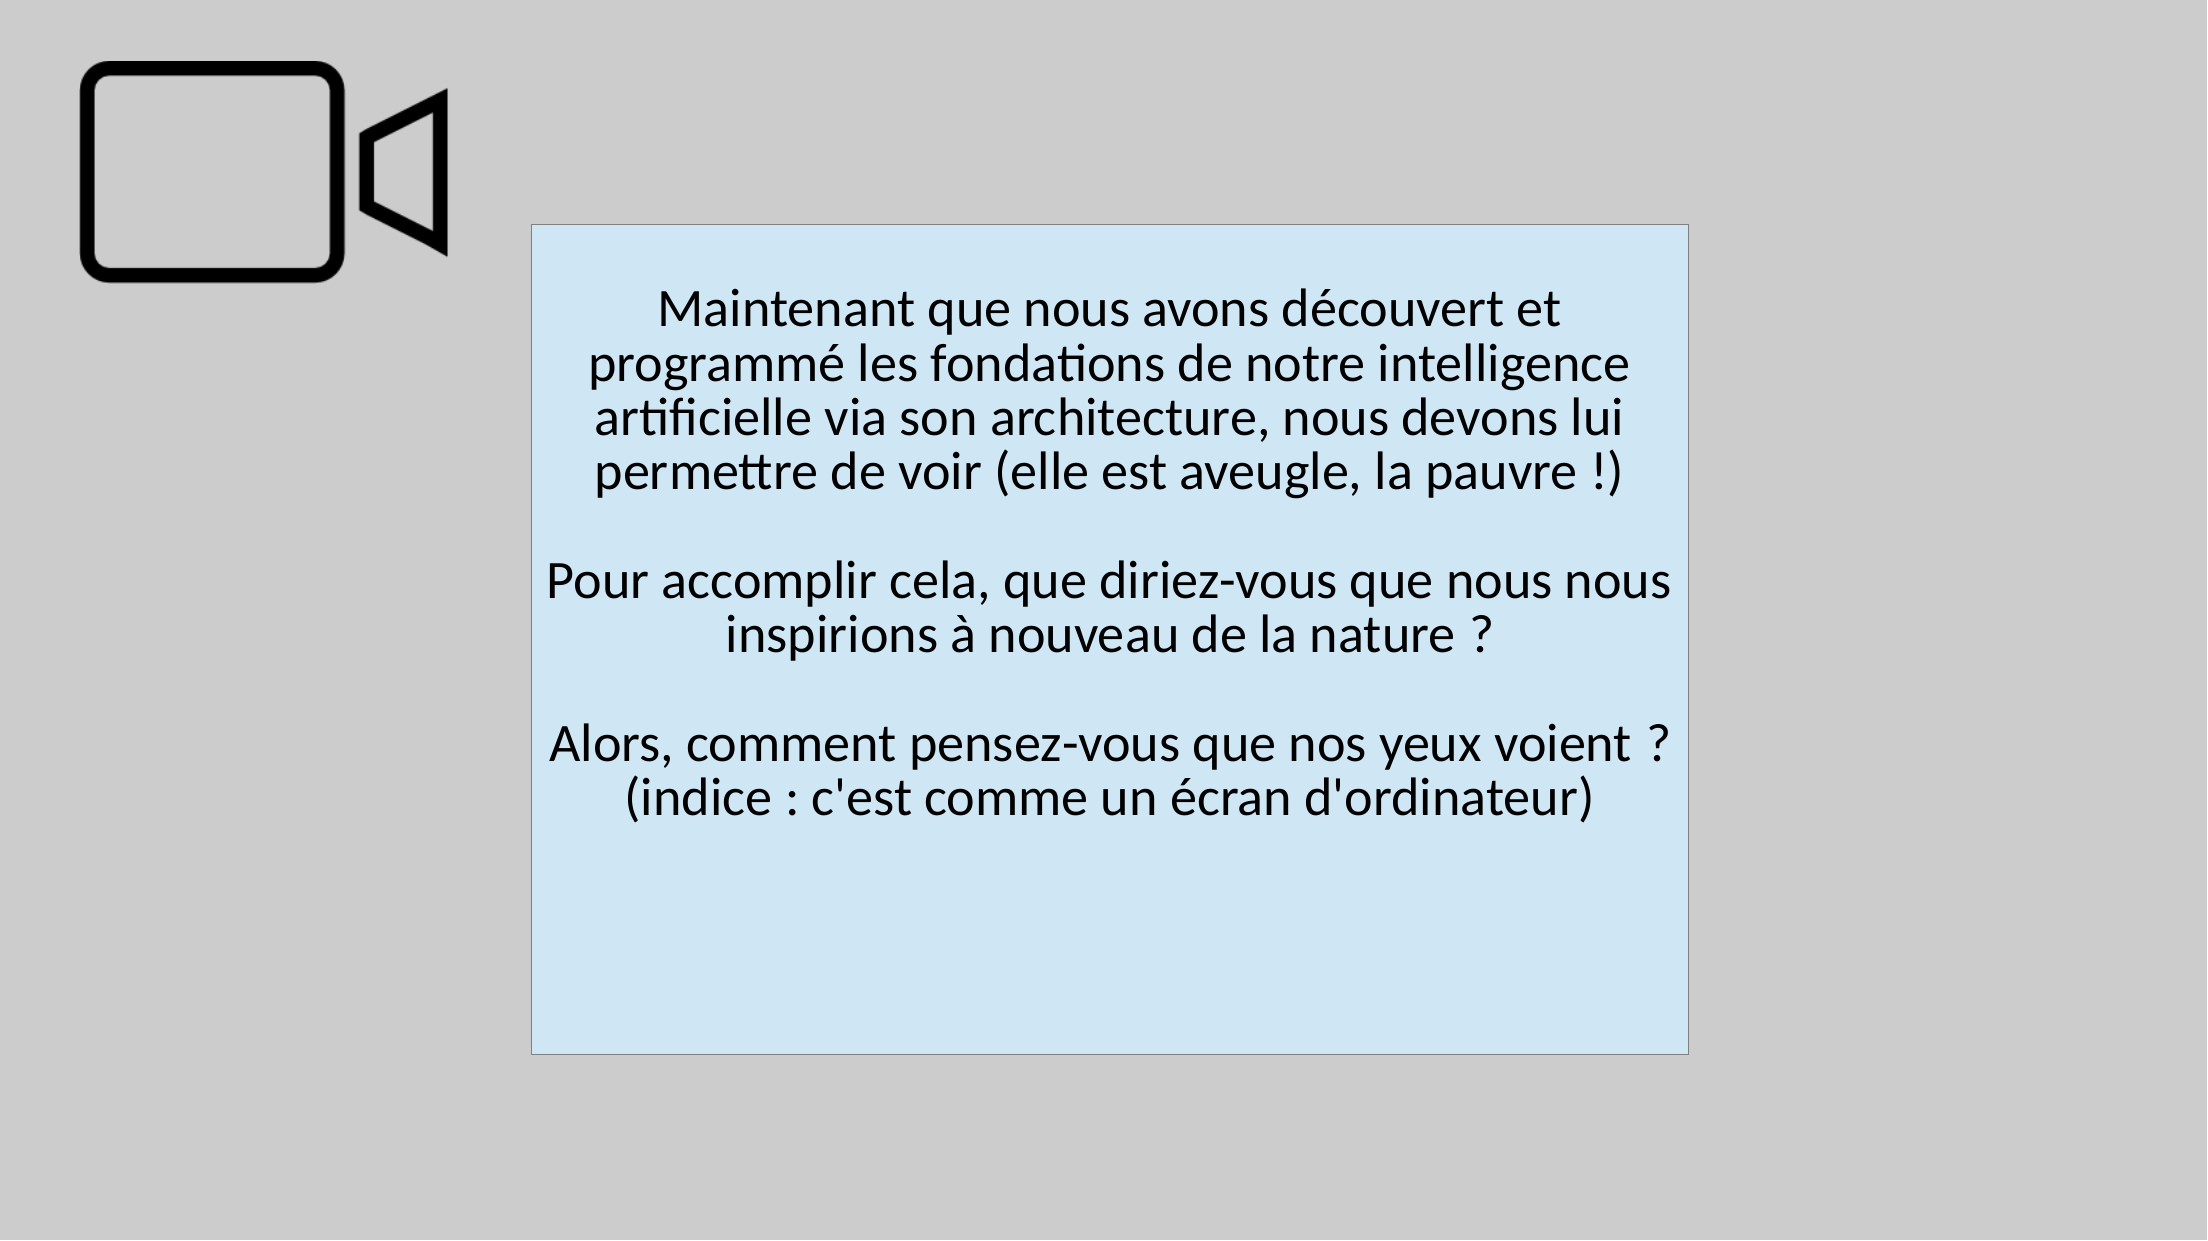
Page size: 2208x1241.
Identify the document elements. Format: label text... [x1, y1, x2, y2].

text_box Maintenant que nous avons découvert et programmé les fondations de notre intelligence artificielle via son architecture, nous devons lui permettre de voir (elle est aveugle, la pauvre !) Pour accomplir cela, que diriez-vous que nous nous inspirions à nouveau de la nature ? Alors, comment pensez-vous que nos yeux voient ? (indice : c'est comme un écran d'ordinateur) [531, 224, 1689, 1055]
picture [79, 61, 449, 284]
